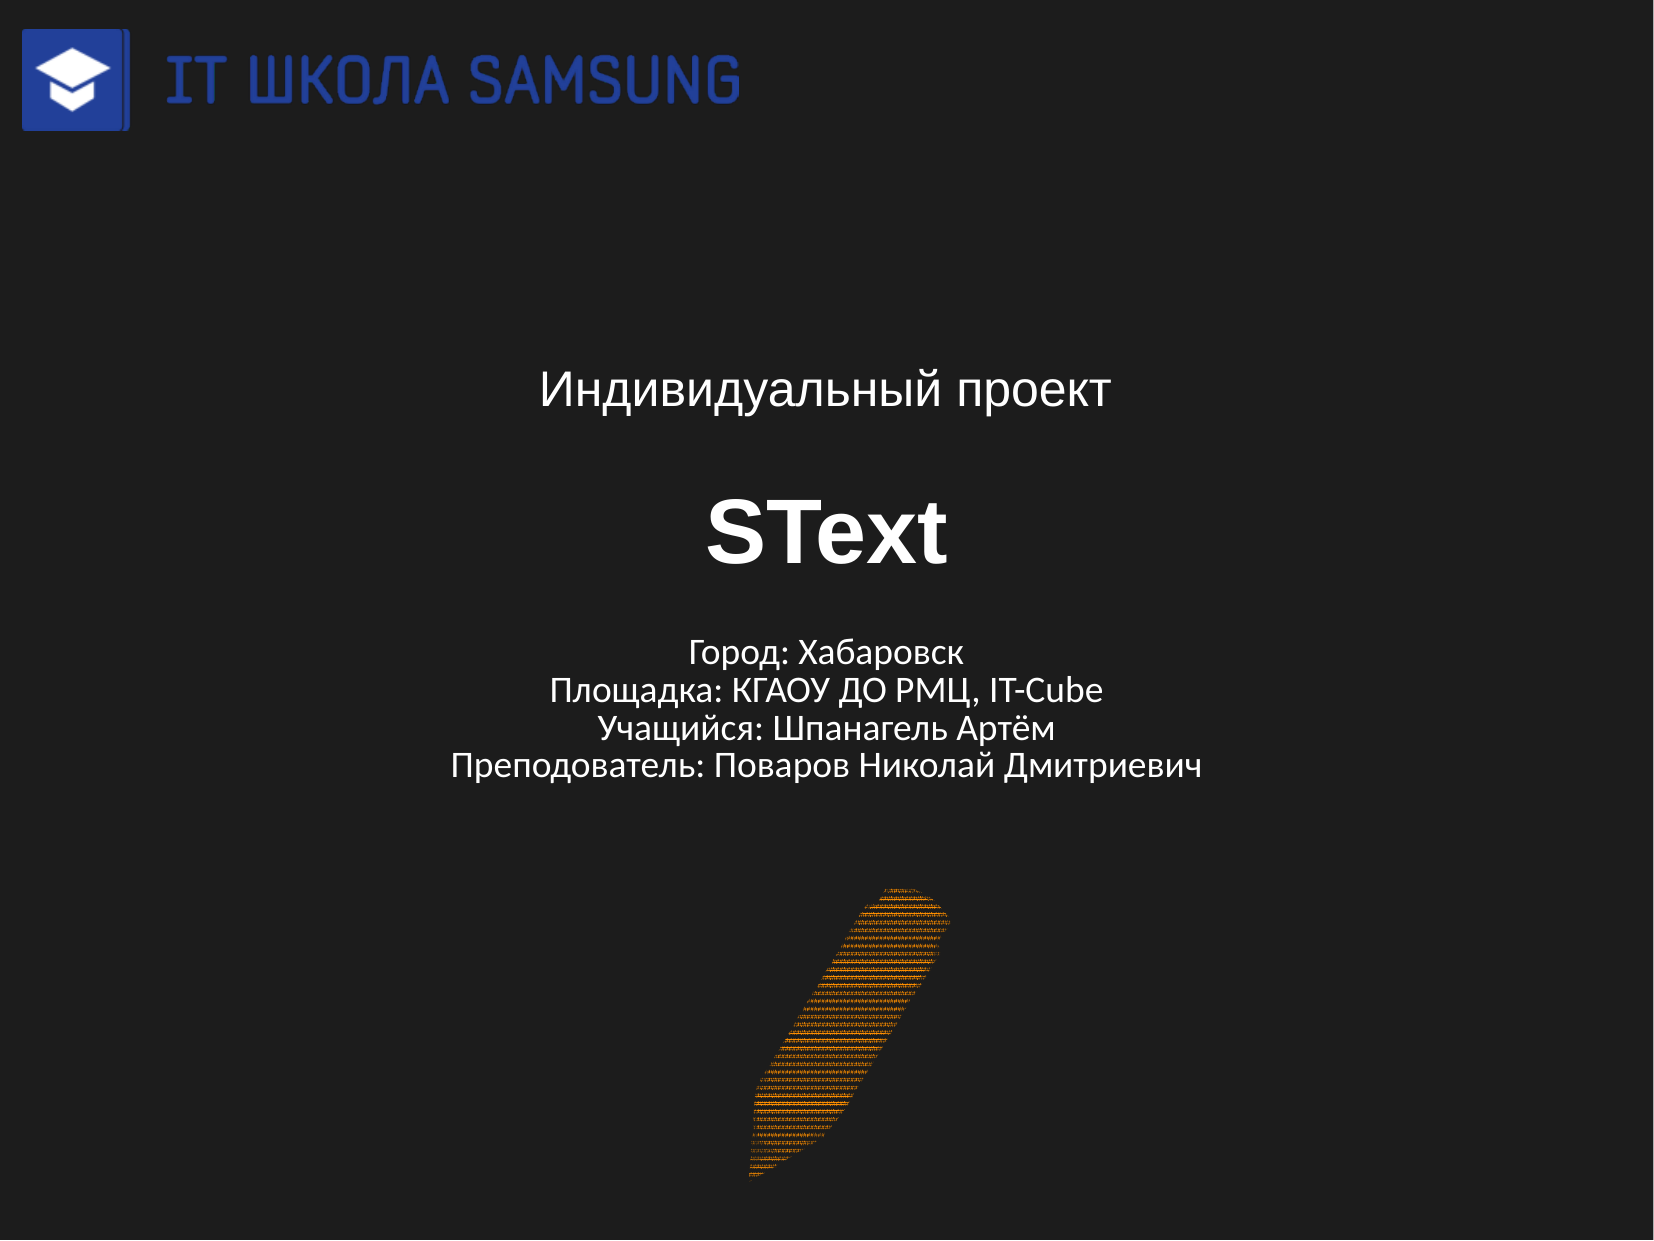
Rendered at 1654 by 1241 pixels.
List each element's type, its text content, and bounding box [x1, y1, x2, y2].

picture [709, 885, 975, 1182]
text_box SText [690, 473, 964, 591]
text_box Индивидуальный проект [524, 354, 1130, 425]
text_box Город: Хабаровск Площадка: КГАОУ ДО РМЦ, IT-Cube Учащийся: Шпанагель Артём Преподователь: Поваров Николай Дмитриевич [435, 628, 1219, 827]
picture [22, 29, 739, 131]
